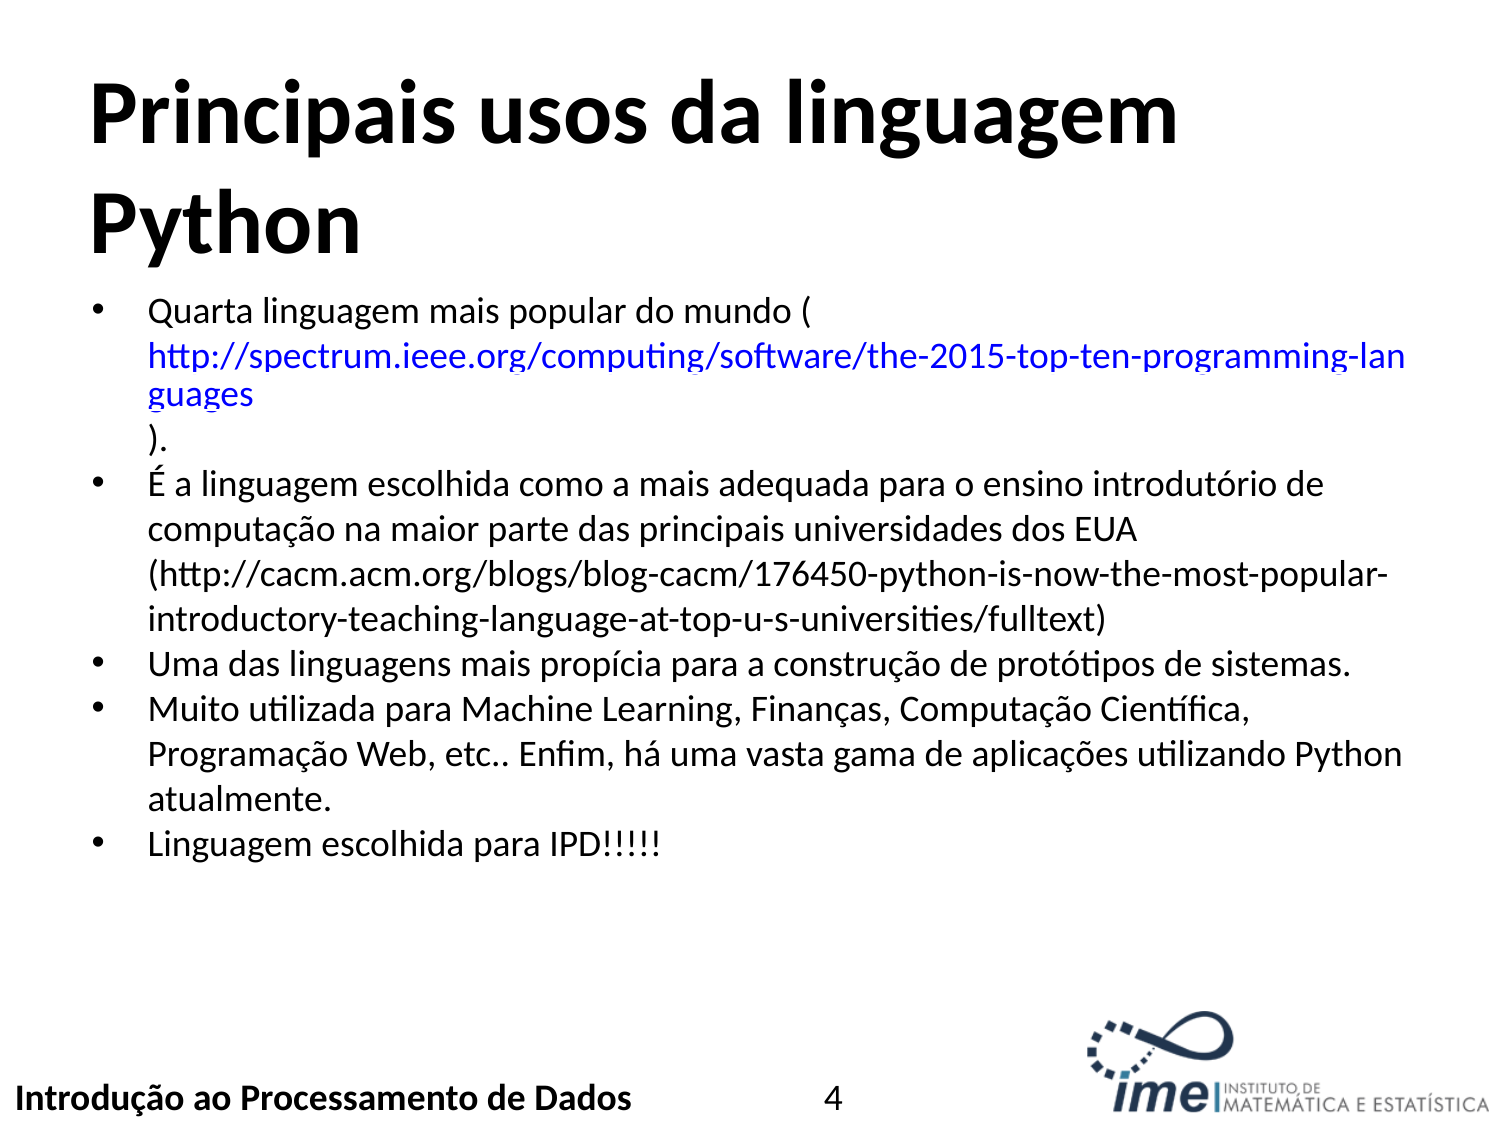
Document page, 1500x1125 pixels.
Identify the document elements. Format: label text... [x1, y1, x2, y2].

text_box <number> [808, 1065, 1159, 1125]
picture [1086, 1011, 1495, 1115]
text_box Quarta linguagem mais popular do mundo (http://spectrum.ieee.org/computing/software/the-2015-top-ten-programming-languages). É a linguagem escolhida como a mais adequada para o ensino introdutório de computação na maior parte das principais universidades dos EUA (http://cacm.acm.org/blogs/blog-cacm/176450-python-is-now-the-most-popular-introductory-teaching-language-at-top-u-s-universities/fulltext) Uma das linguagens mais propícia para a construção de protótipos de sistemas. Muito utilizada para Machine Learning, Finanças, Computação Científica, Programação Web, etc.. Enfim, há uma vasta gama de aplicações utilizando Python atualmente. Linguagem escolhida para IPD!!!!! [76, 278, 1427, 1022]
text_box Principais usos da linguagem Python [75, 45, 1425, 233]
